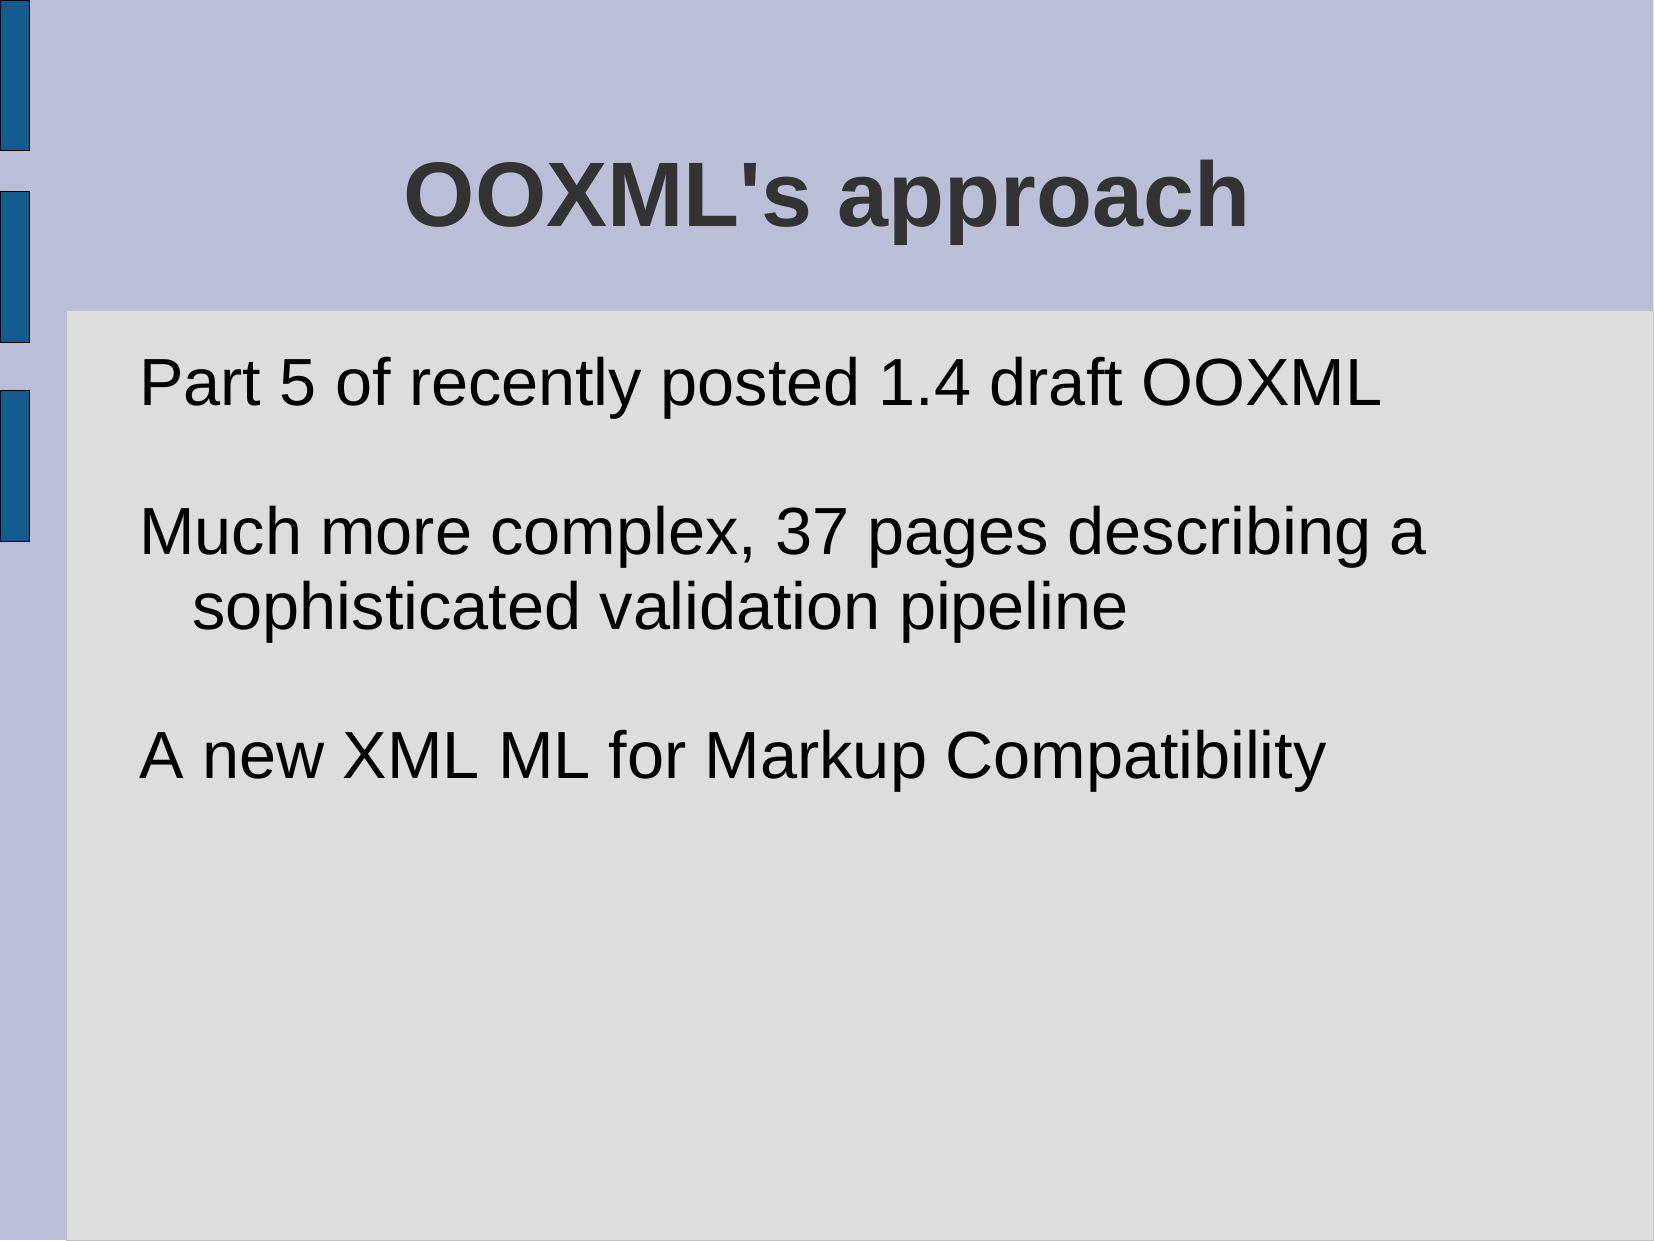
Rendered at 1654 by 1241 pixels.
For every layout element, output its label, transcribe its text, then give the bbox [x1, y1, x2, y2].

title OOXML's approach [121, 91, 1534, 299]
list Part 5 of recently posted 1.4 draft OOXML Much more complex, 37 pages describing a sophisticated validation pipeline A new XML ML for Markup Compatibility [121, 344, 1534, 1127]
